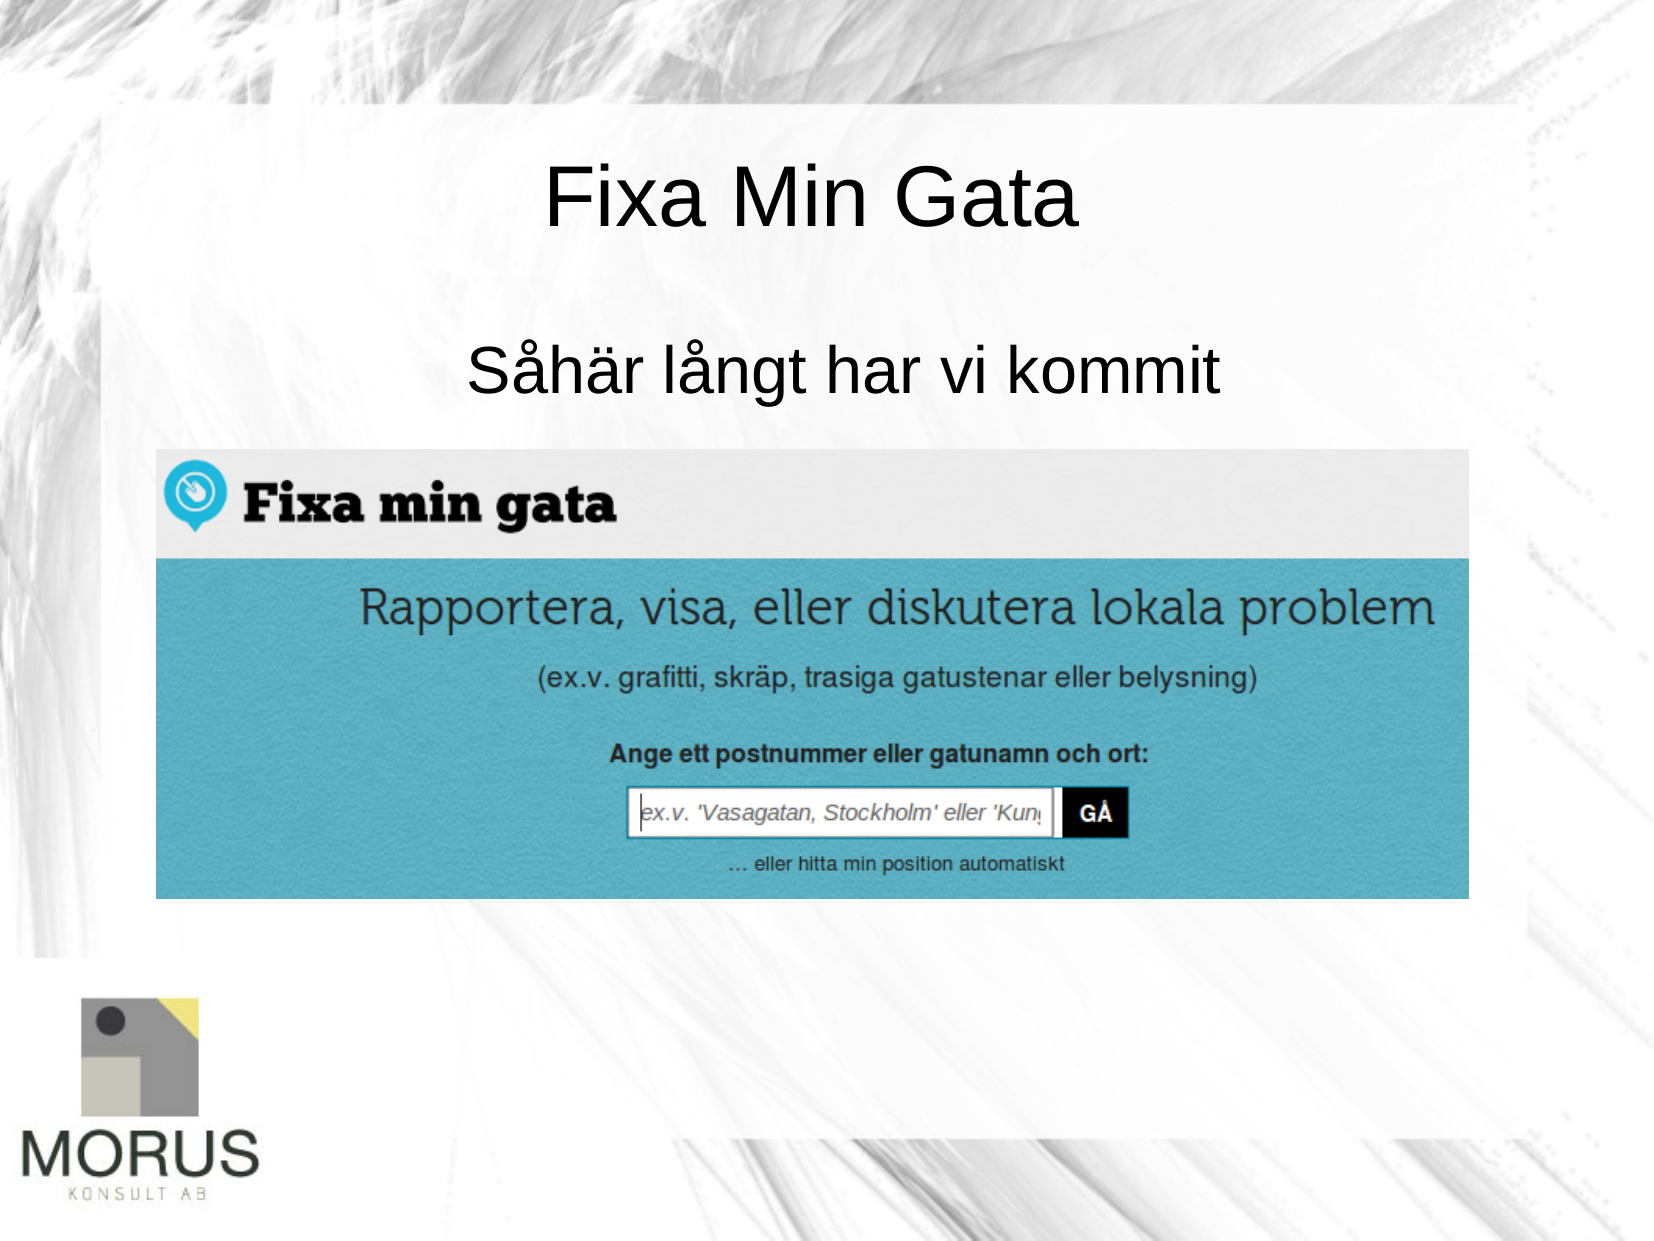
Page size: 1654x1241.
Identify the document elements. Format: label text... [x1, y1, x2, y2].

picture [0, 0, 1654, 1241]
title Fixa Min Gata [118, 112, 1506, 260]
subtitle Såhär långt har vi kommit [118, 260, 1571, 481]
